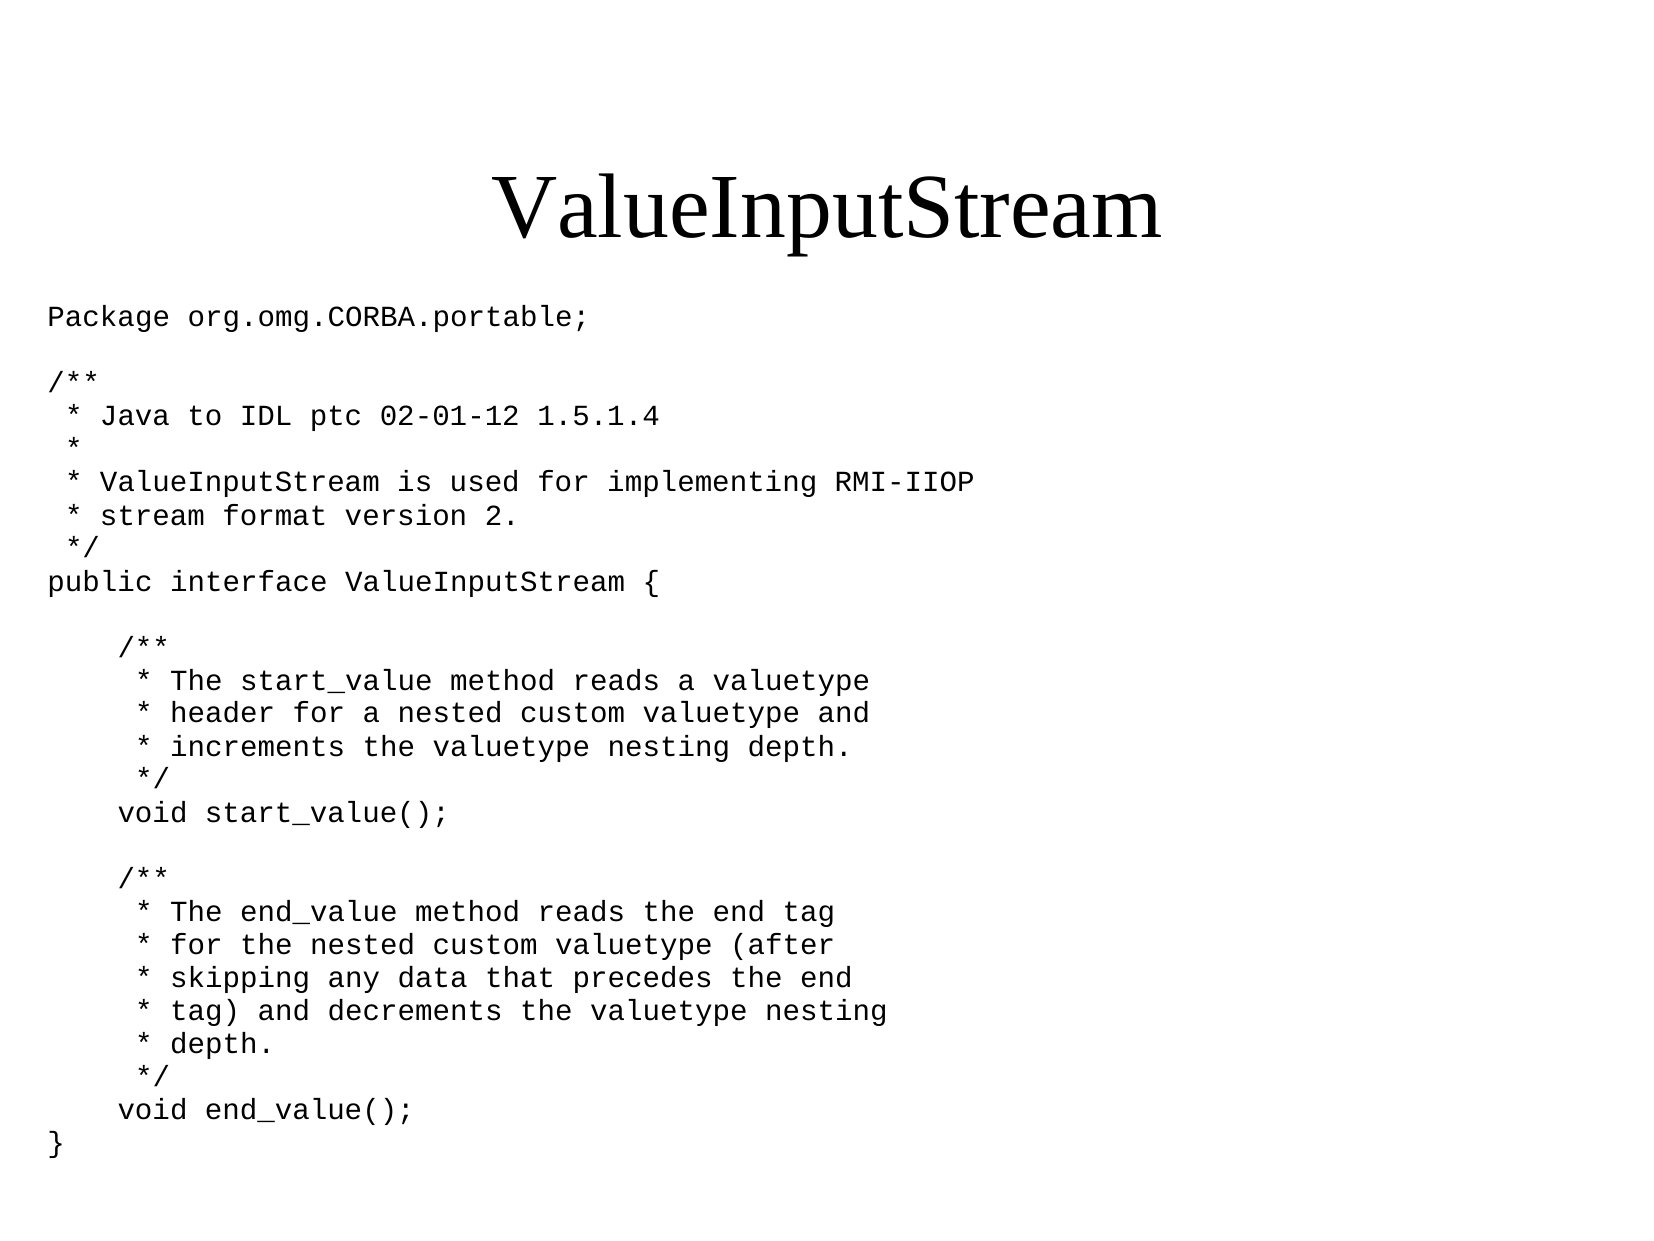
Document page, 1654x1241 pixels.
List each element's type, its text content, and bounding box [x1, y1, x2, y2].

title ValueInputStream [121, 102, 1534, 269]
text_box Package org.omg.CORBA.portable; /** * Java to IDL ptc 02-01-12 1.5.1.4 * * ValueInputStream is used for implementing RMI-IIOP * stream format version 2. */ public interface ValueInputStream { /** * The start_value method reads a valuetype * header for a nested custom valuetype and * increments the valuetype nesting depth. */ void start_value(); /** * The end_value method reads the end tag * for the nested custom valuetype (after * skipping any data that precedes the end * tag) and decrements the valuetype nesting * depth. */ void end_value(); } [47, 269, 1624, 1134]
